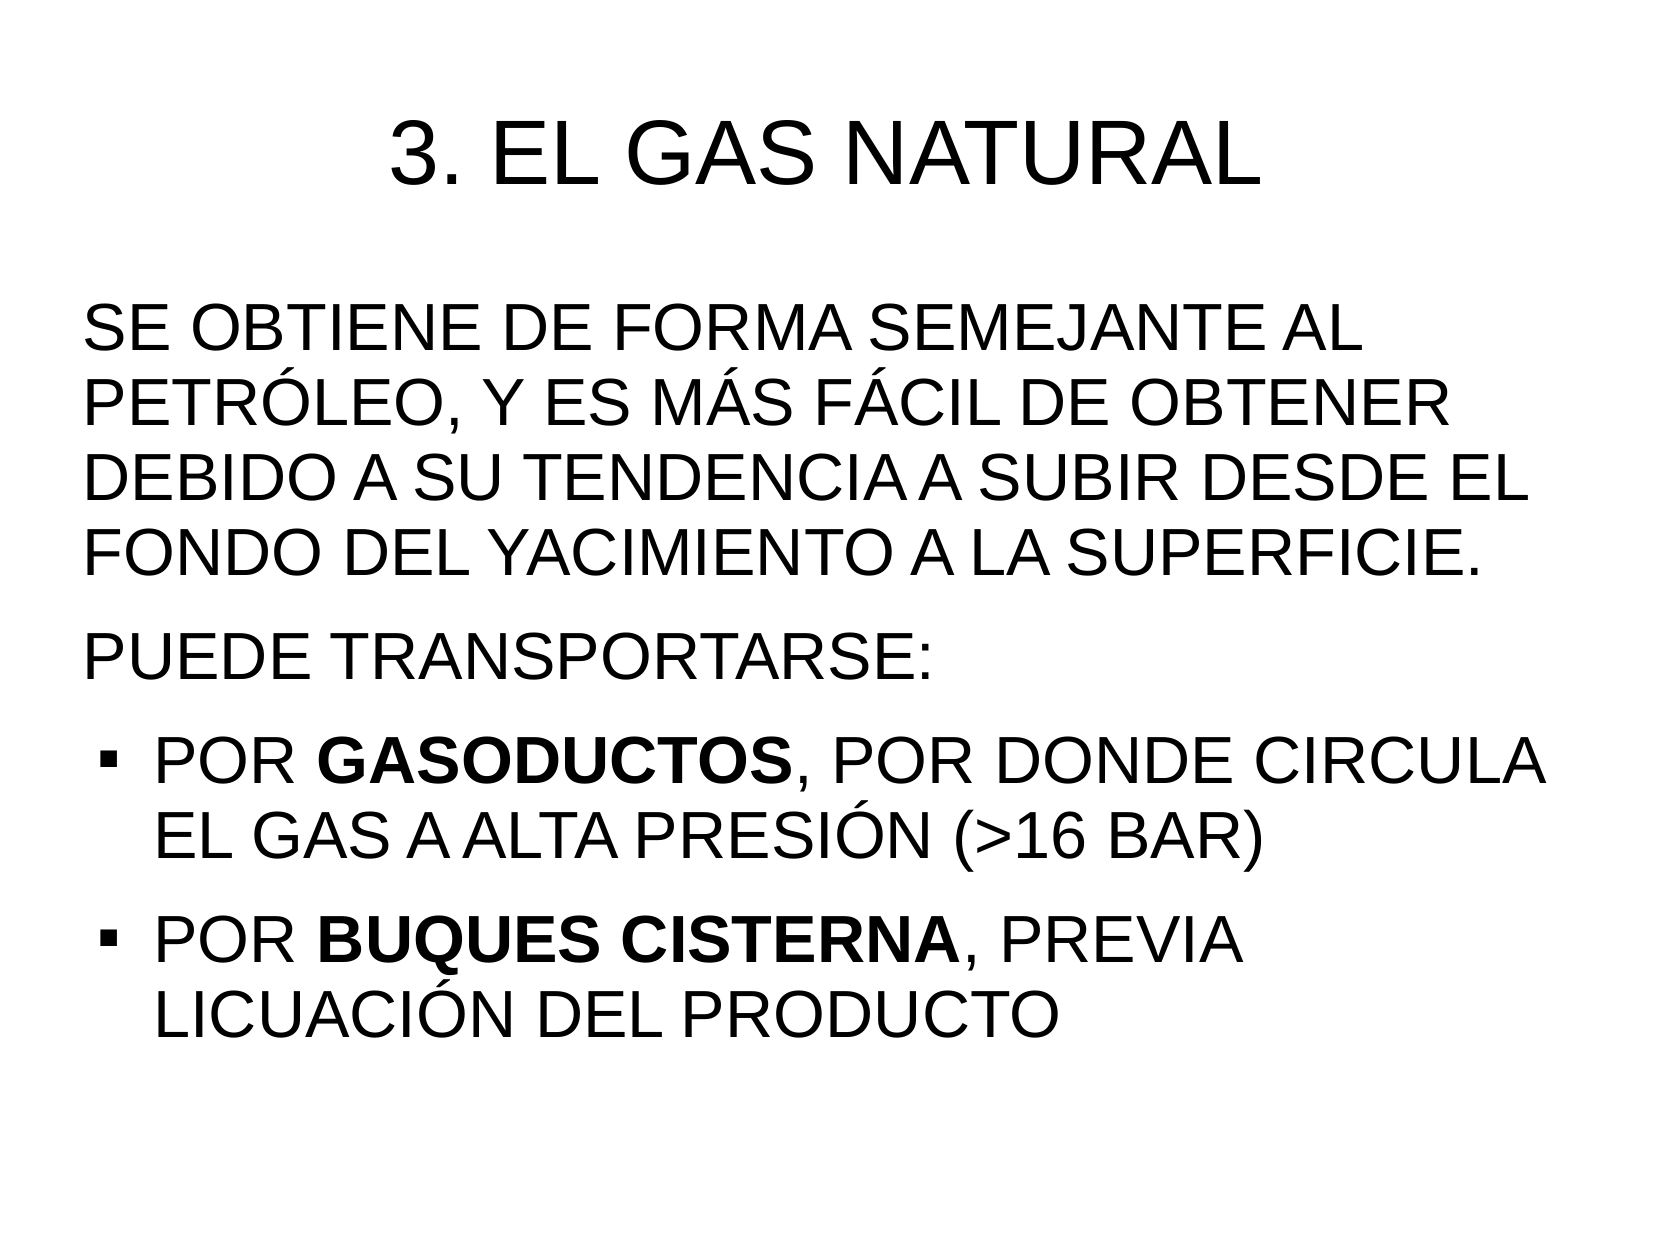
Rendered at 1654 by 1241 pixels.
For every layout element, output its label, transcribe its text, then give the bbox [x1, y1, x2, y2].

title 3. EL GAS NATURAL [82, 49, 1571, 257]
list SE OBTIENE DE FORMA SEMEJANTE AL PETRÓLEO, Y ES MÁS FÁCIL DE OBTENER DEBIDO A SU TENDENCIA A SUBIR DESDE EL FONDO DEL YACIMIENTO A LA SUPERFICIE. PUEDE TRANSPORTARSE: POR GASODUCTOS, POR DONDE CIRCULA EL GAS A ALTA PRESIÓN (>16 BAR) POR BUQUES CISTERNA, PREVIA LICUACIÓN DEL PRODUCTO [82, 290, 1571, 1109]
